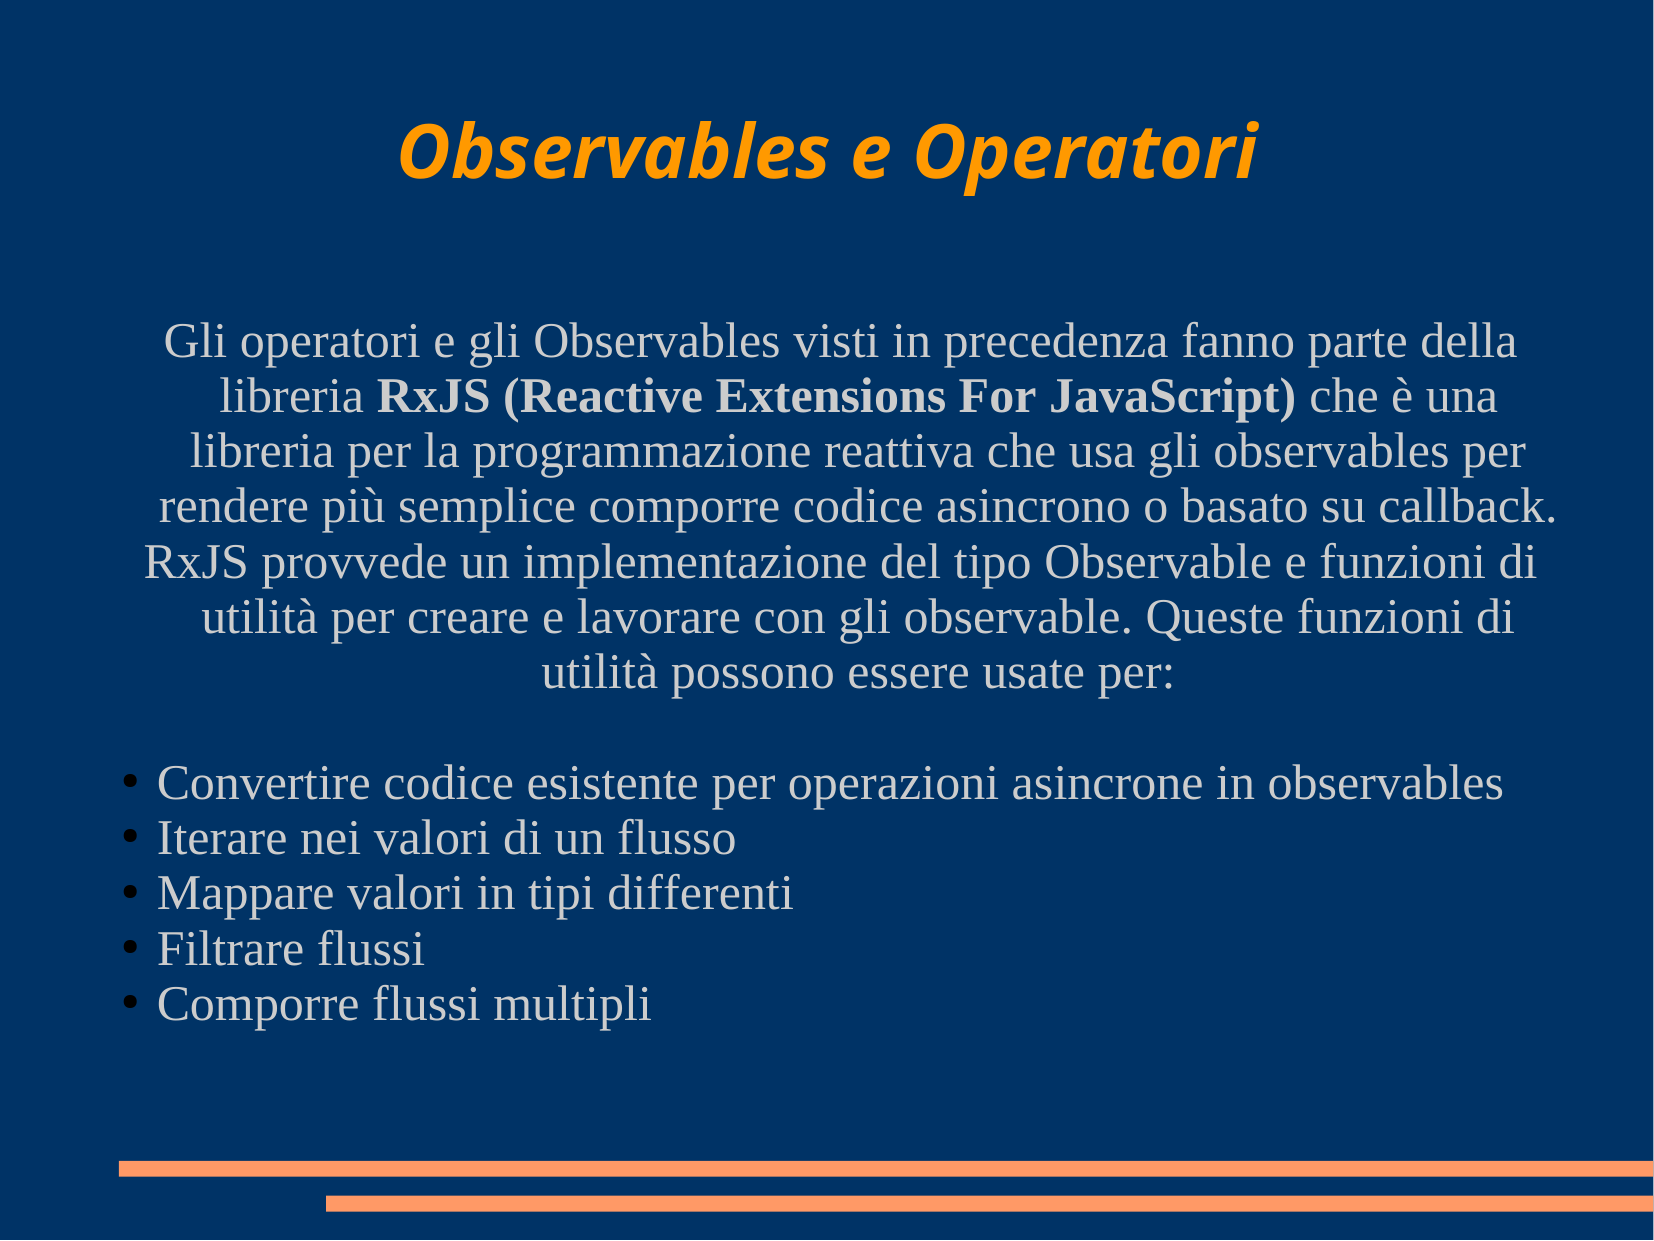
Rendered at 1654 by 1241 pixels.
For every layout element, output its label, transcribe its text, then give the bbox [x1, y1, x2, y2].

subtitle Gli operatori e gli Observables visti in precedenza fanno parte della libreria RxJS (Reactive Extensions For JavaScript) che è una libreria per la programmazione reattiva che usa gli observables per rendere più semplice comporre codice asincrono o basato su callback. RxJS provvede un implementazione del tipo Observable e funzioni di utilità per creare e lavorare con gli observable. Queste funzioni di utilità possono essere usate per: Convertire codice esistente per operazioni asincrone in observables Iterare nei valori di un flusso Mappare valori in tipi differenti Filtrare flussi Comporre flussi multipli [121, 304, 1561, 1150]
title Observables e Operatori [121, 46, 1534, 254]
